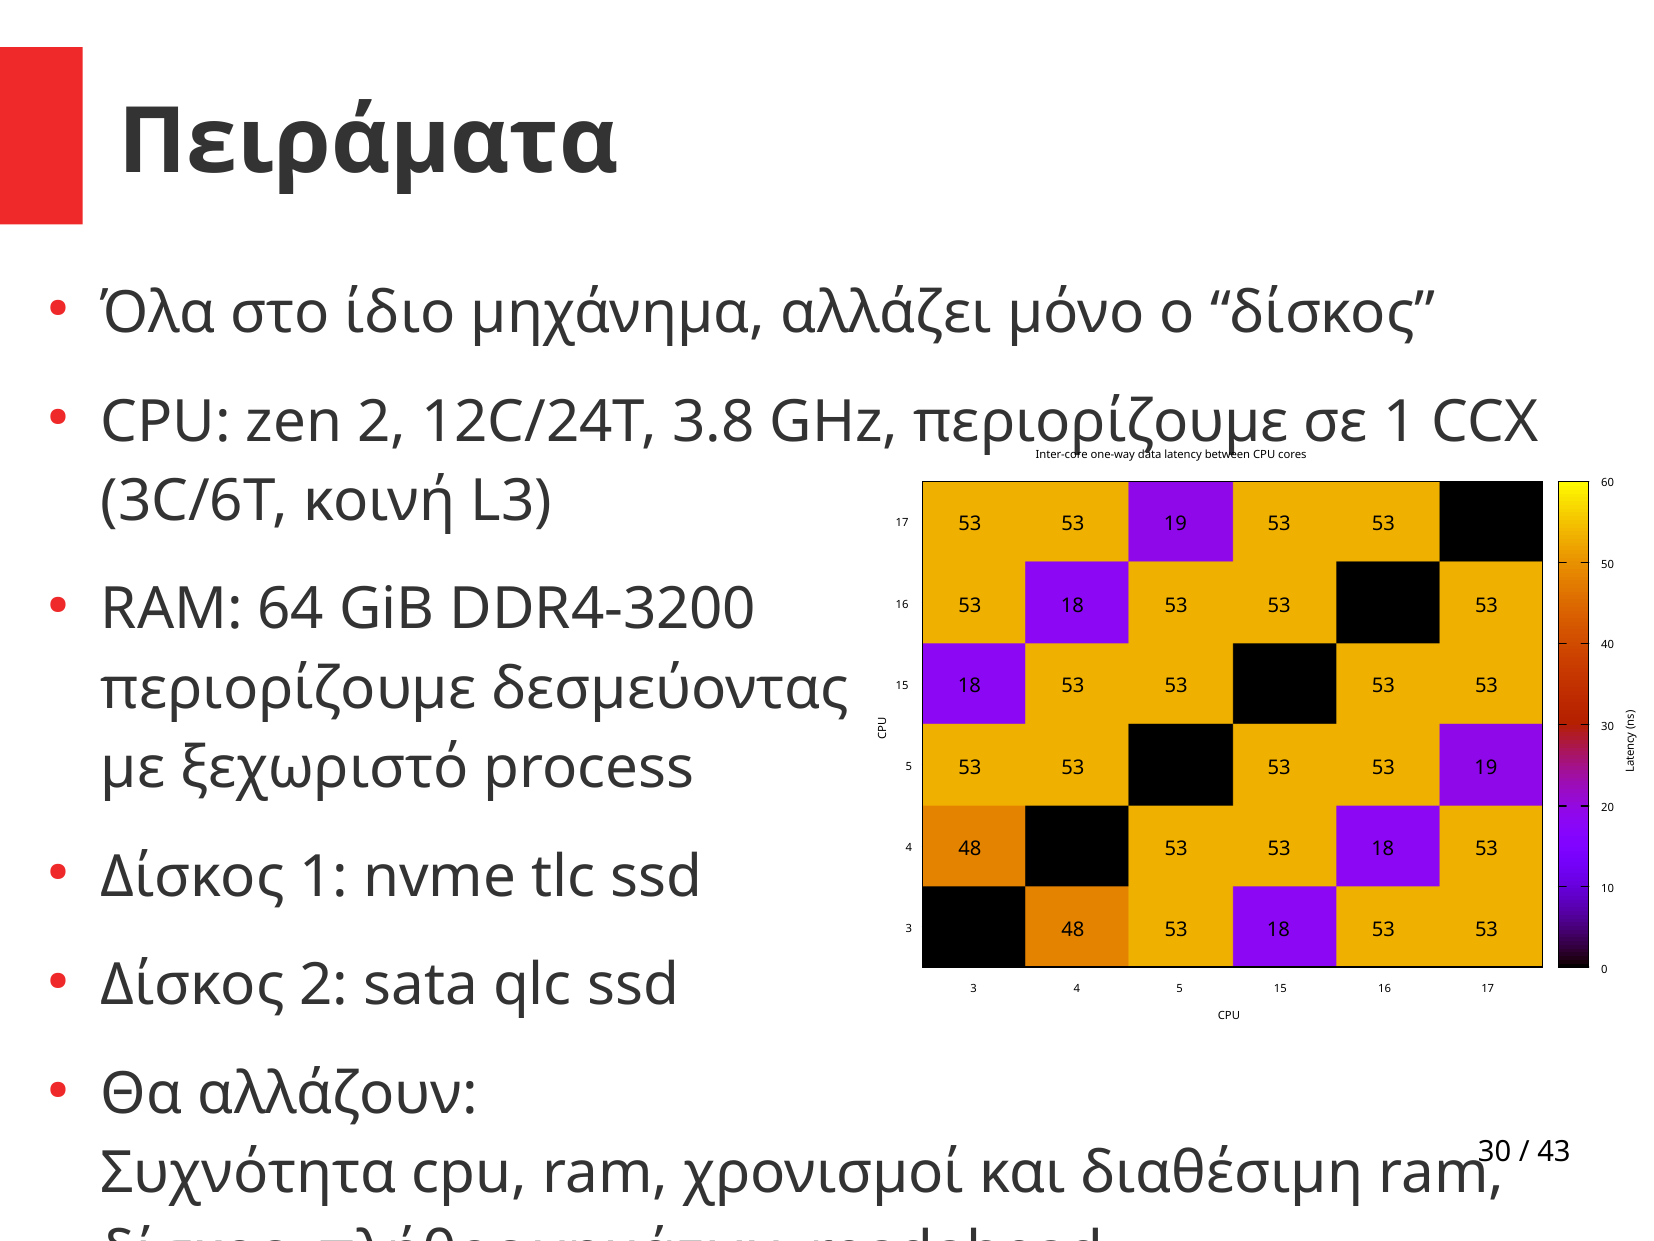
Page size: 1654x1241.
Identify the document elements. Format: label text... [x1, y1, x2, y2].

title Πειράματα [118, 33, 1571, 241]
picture [864, 406, 1654, 1046]
list Όλα στο ίδιο μηχάνημα, αλλάζει μόνο ο “δίσκος” CPU: zen 2, 12C/24T, 3.8 GHz, περιορίζουμε σε 1 CCX (3C/6T, κοινή L3) RAM: 64 GiB DDR4-3200 περιορίζουμε δεσμεύοντας με ξεχωριστό process Δίσκος 1: nvme tlc ssd Δίσκος 2: sata qlc ssd Θα αλλάζουν: Συχνότητα cpu, ram, χρονισμοί και διαθέσιμη ram, δίσκος, πλήθος νημάτων, readahead [30, 270, 1621, 376]
